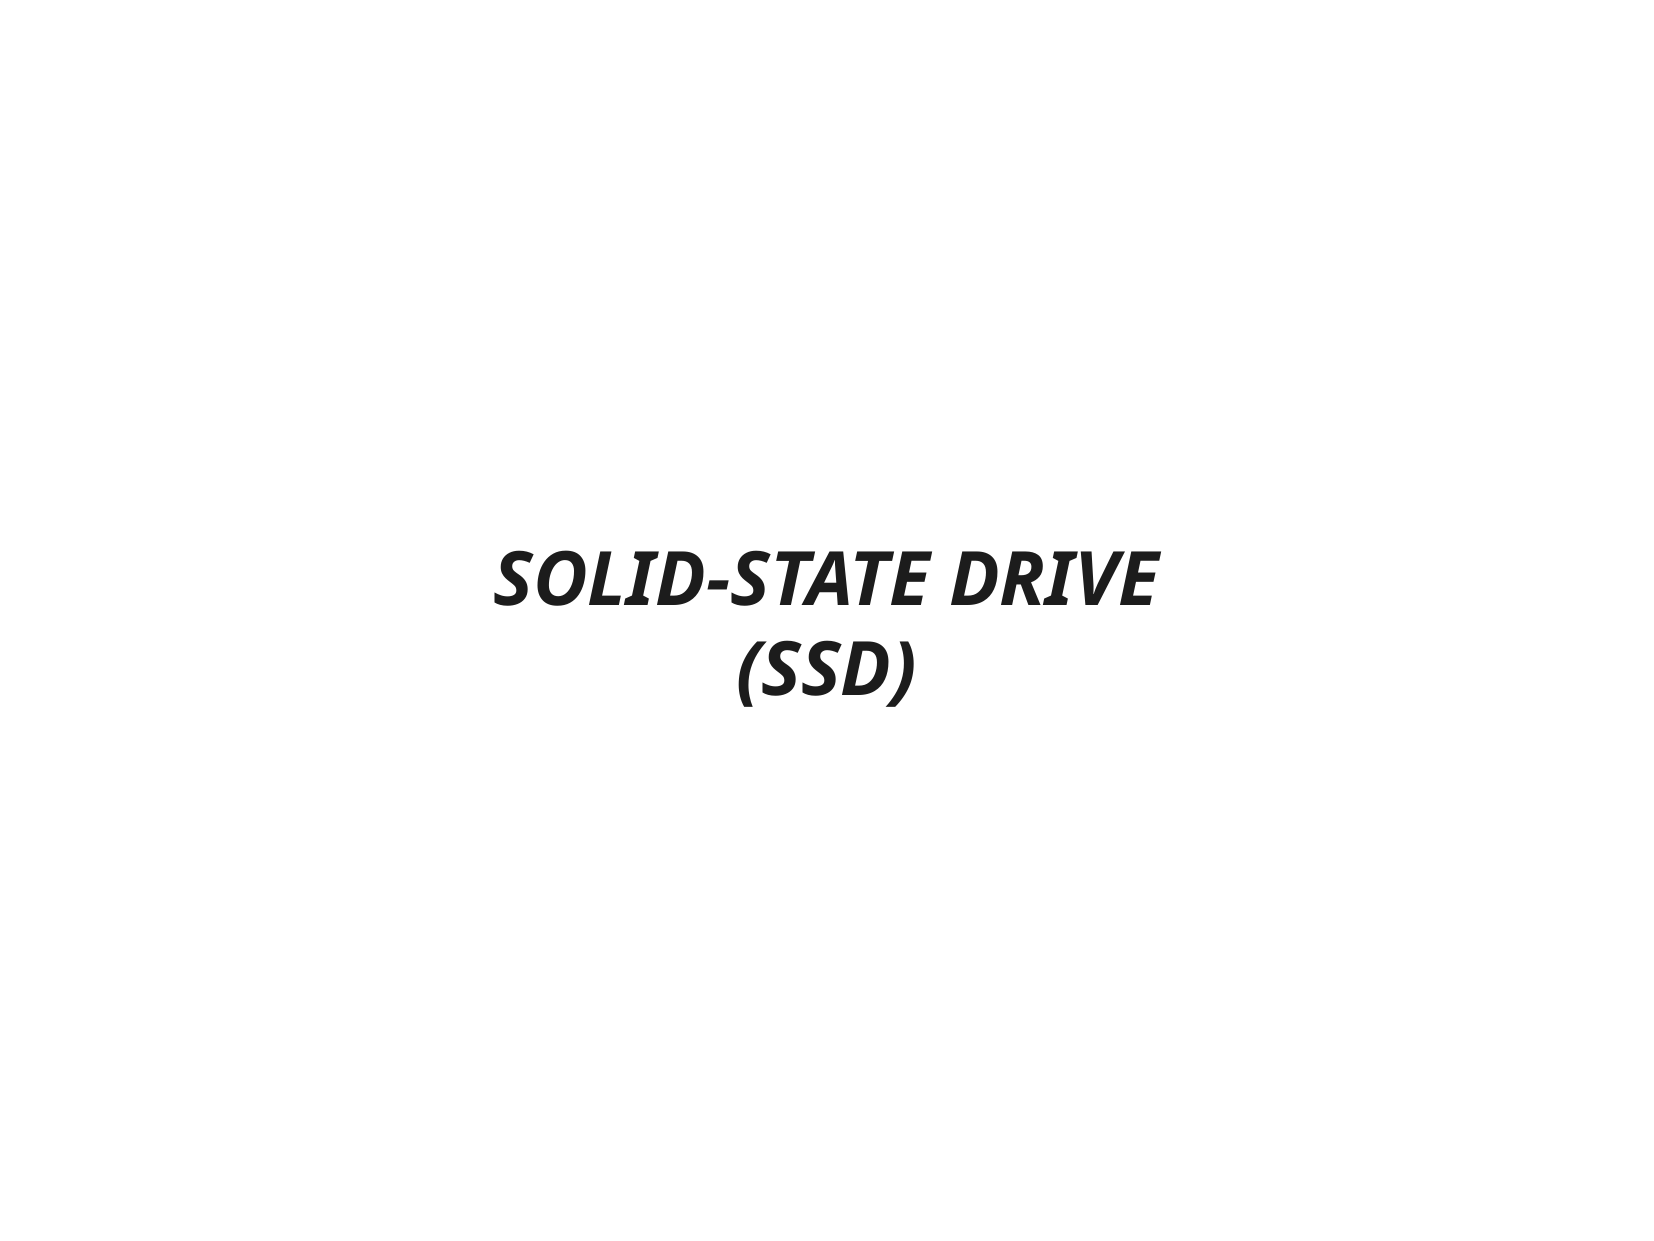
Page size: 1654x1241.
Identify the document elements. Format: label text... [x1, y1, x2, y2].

text_box SOLID-STATE DRIVE (SSD) [82, 140, 1571, 1101]
